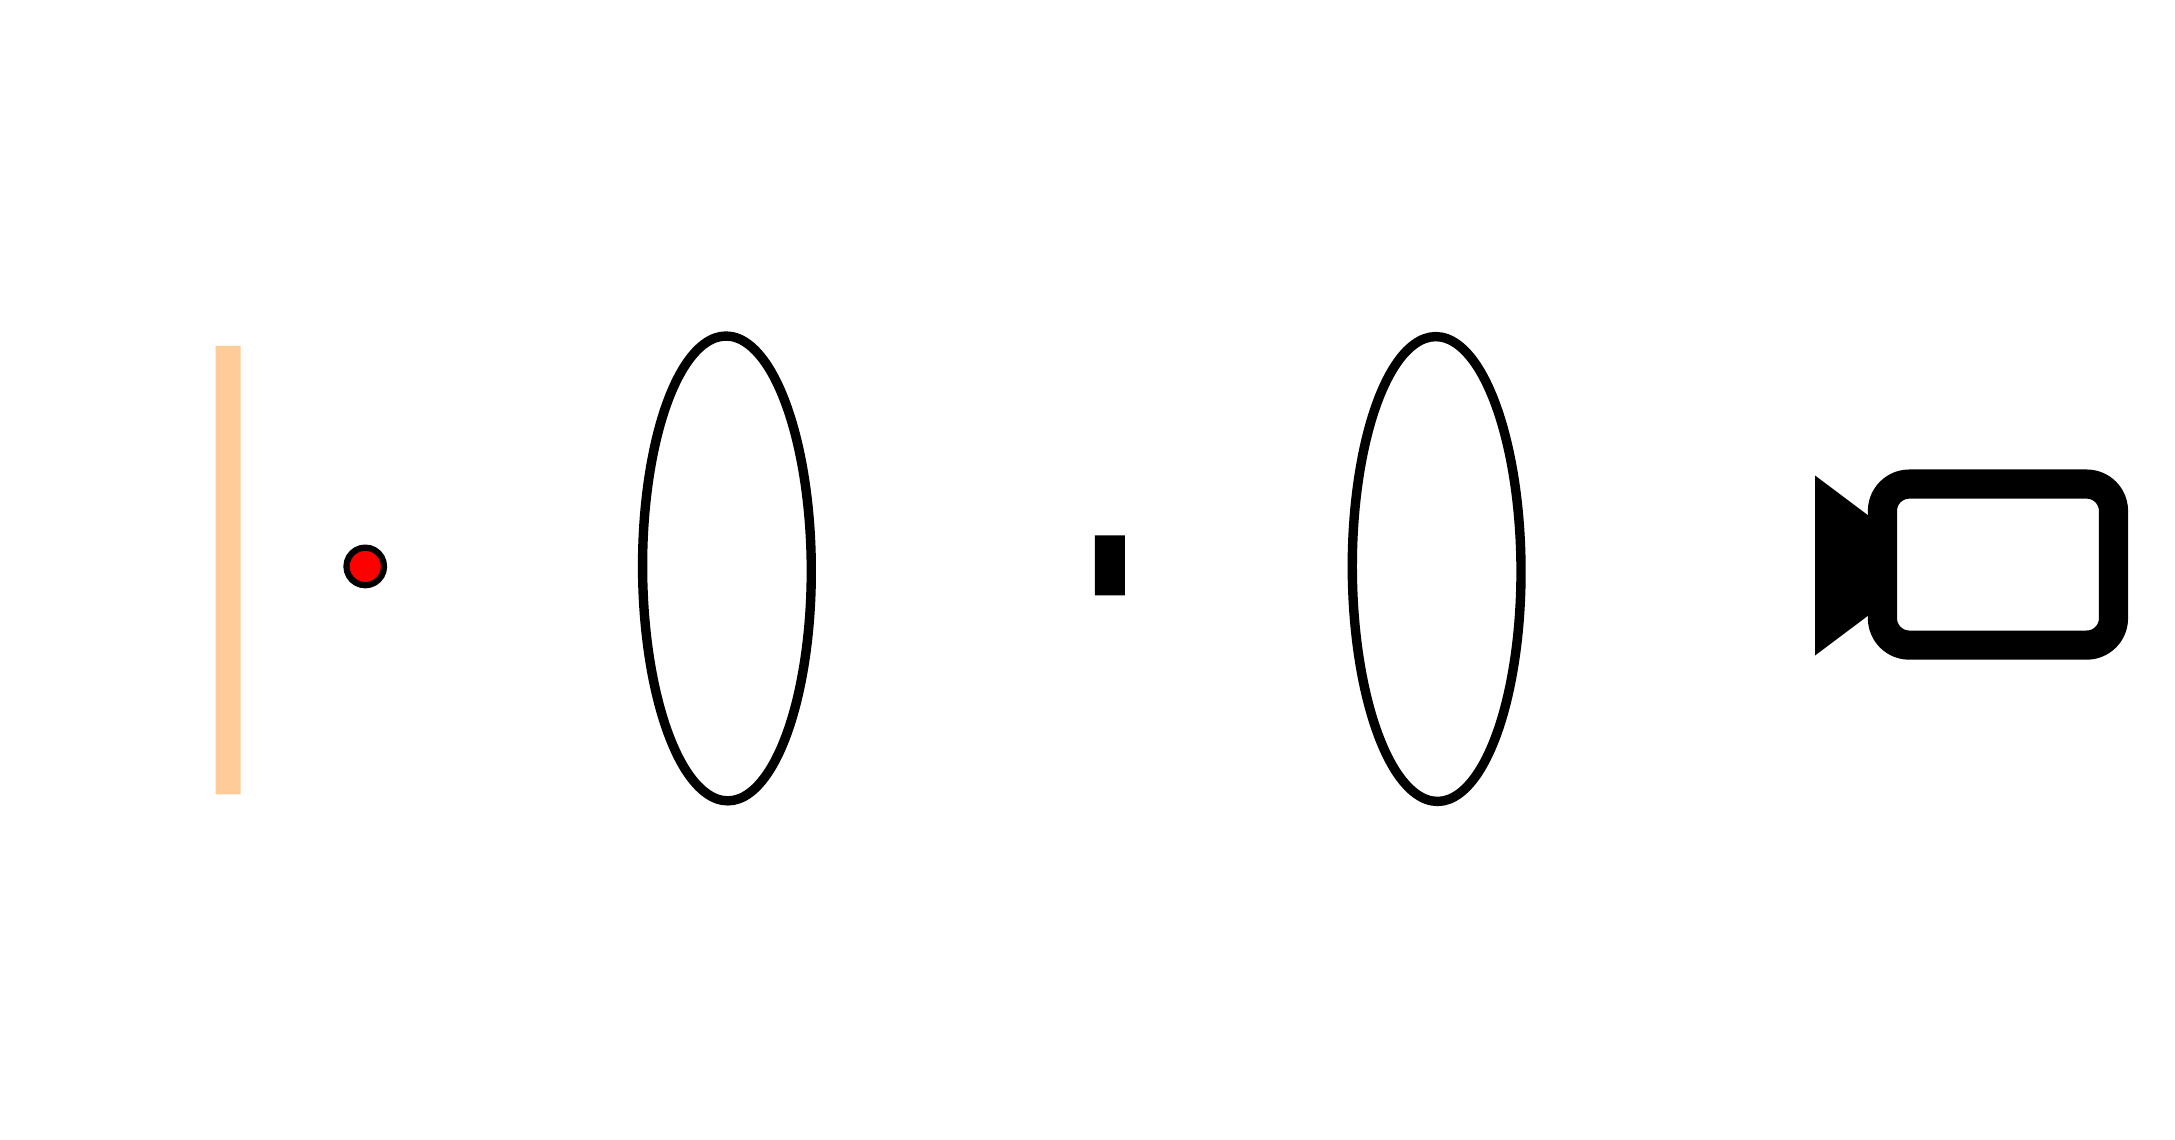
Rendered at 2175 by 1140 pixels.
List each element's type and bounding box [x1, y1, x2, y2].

text_box [346, 547, 385, 586]
text_box [642, 336, 812, 801]
text_box [1882, 484, 2114, 646]
text_box [1094, 535, 1125, 596]
text_box [1352, 336, 1522, 802]
text_box [1815, 475, 1876, 656]
